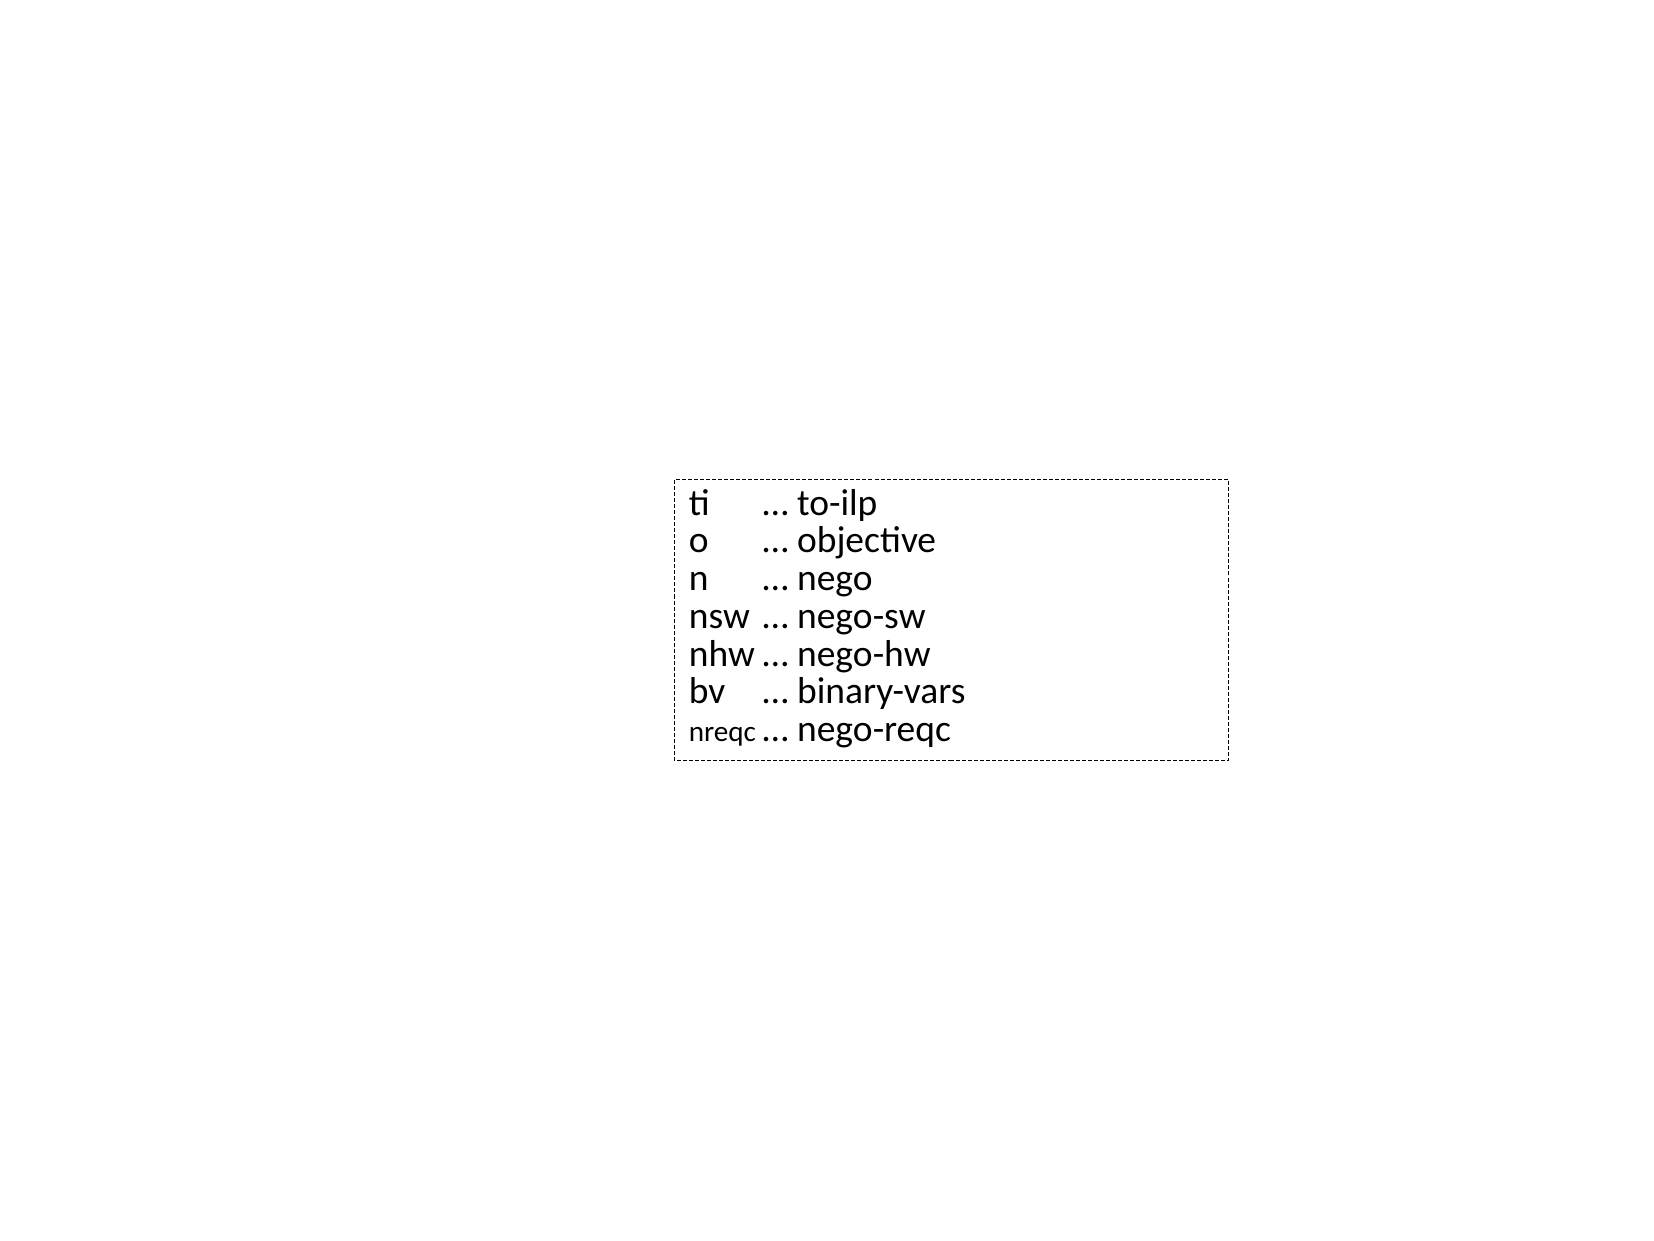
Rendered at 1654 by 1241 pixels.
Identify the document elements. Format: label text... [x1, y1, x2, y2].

text_box ti … to-ilp o … objective n … nego nsw … nego-sw nhw … nego-hw bv … binary-vars nreqc … nego-reqc [674, 479, 1229, 761]
